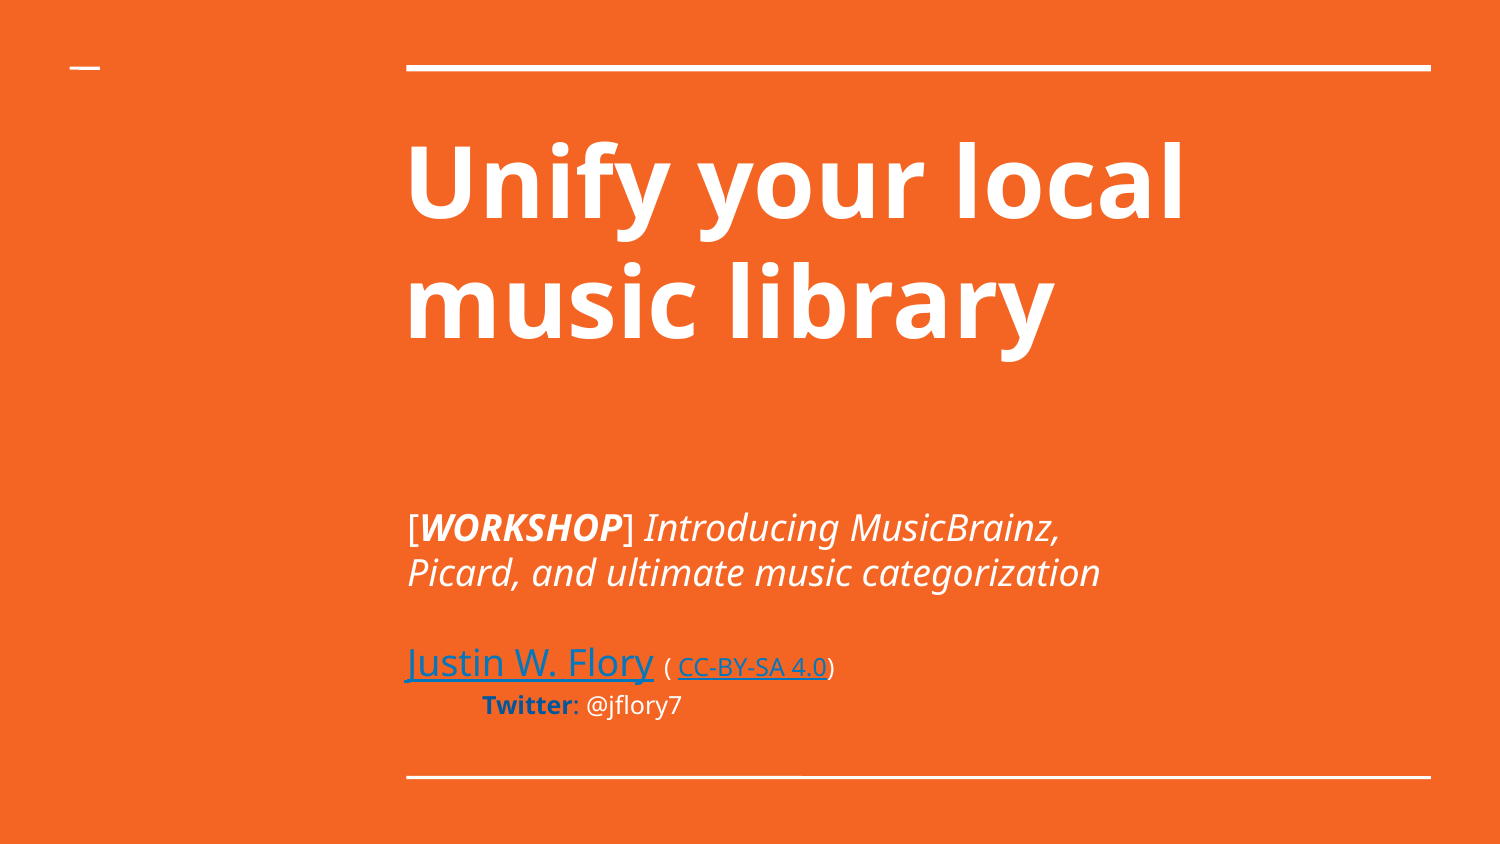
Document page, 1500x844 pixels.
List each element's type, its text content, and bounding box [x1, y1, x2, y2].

subtitle [WORKSHOP] Introducing MusicBrainz, Picard, and ultimate music categorization Justin W. Flory ( CC-BY-SA 4.0) Twitter: @jflory7 [392, 531, 1431, 735]
title Unify your local music library [389, 103, 1428, 357]
